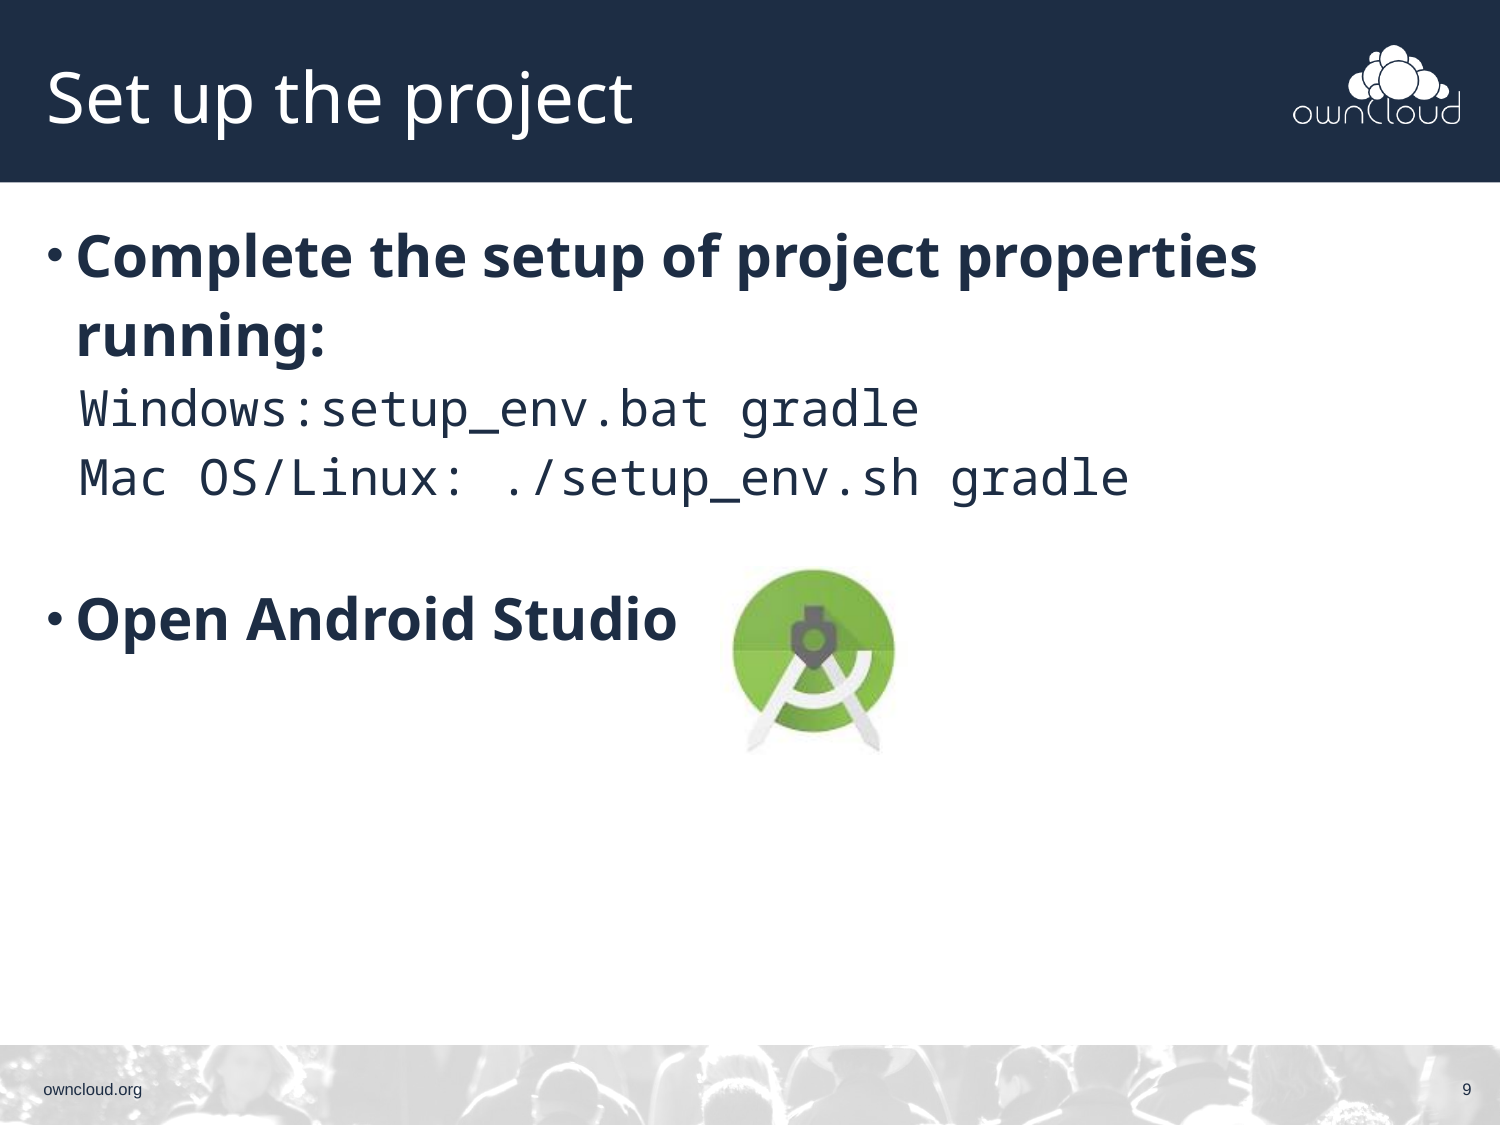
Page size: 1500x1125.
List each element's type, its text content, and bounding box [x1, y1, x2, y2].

picture [720, 566, 908, 755]
picture [0, 1045, 1500, 1125]
title Set up the project [46, 5, 1258, 187]
picture [1293, 45, 1460, 124]
list Complete the setup of project properties running: Windows:setup_env.bat gradle Mac OS/Linux: ./setup_env.sh gradle Open Android Studio [46, 214, 1465, 1026]
